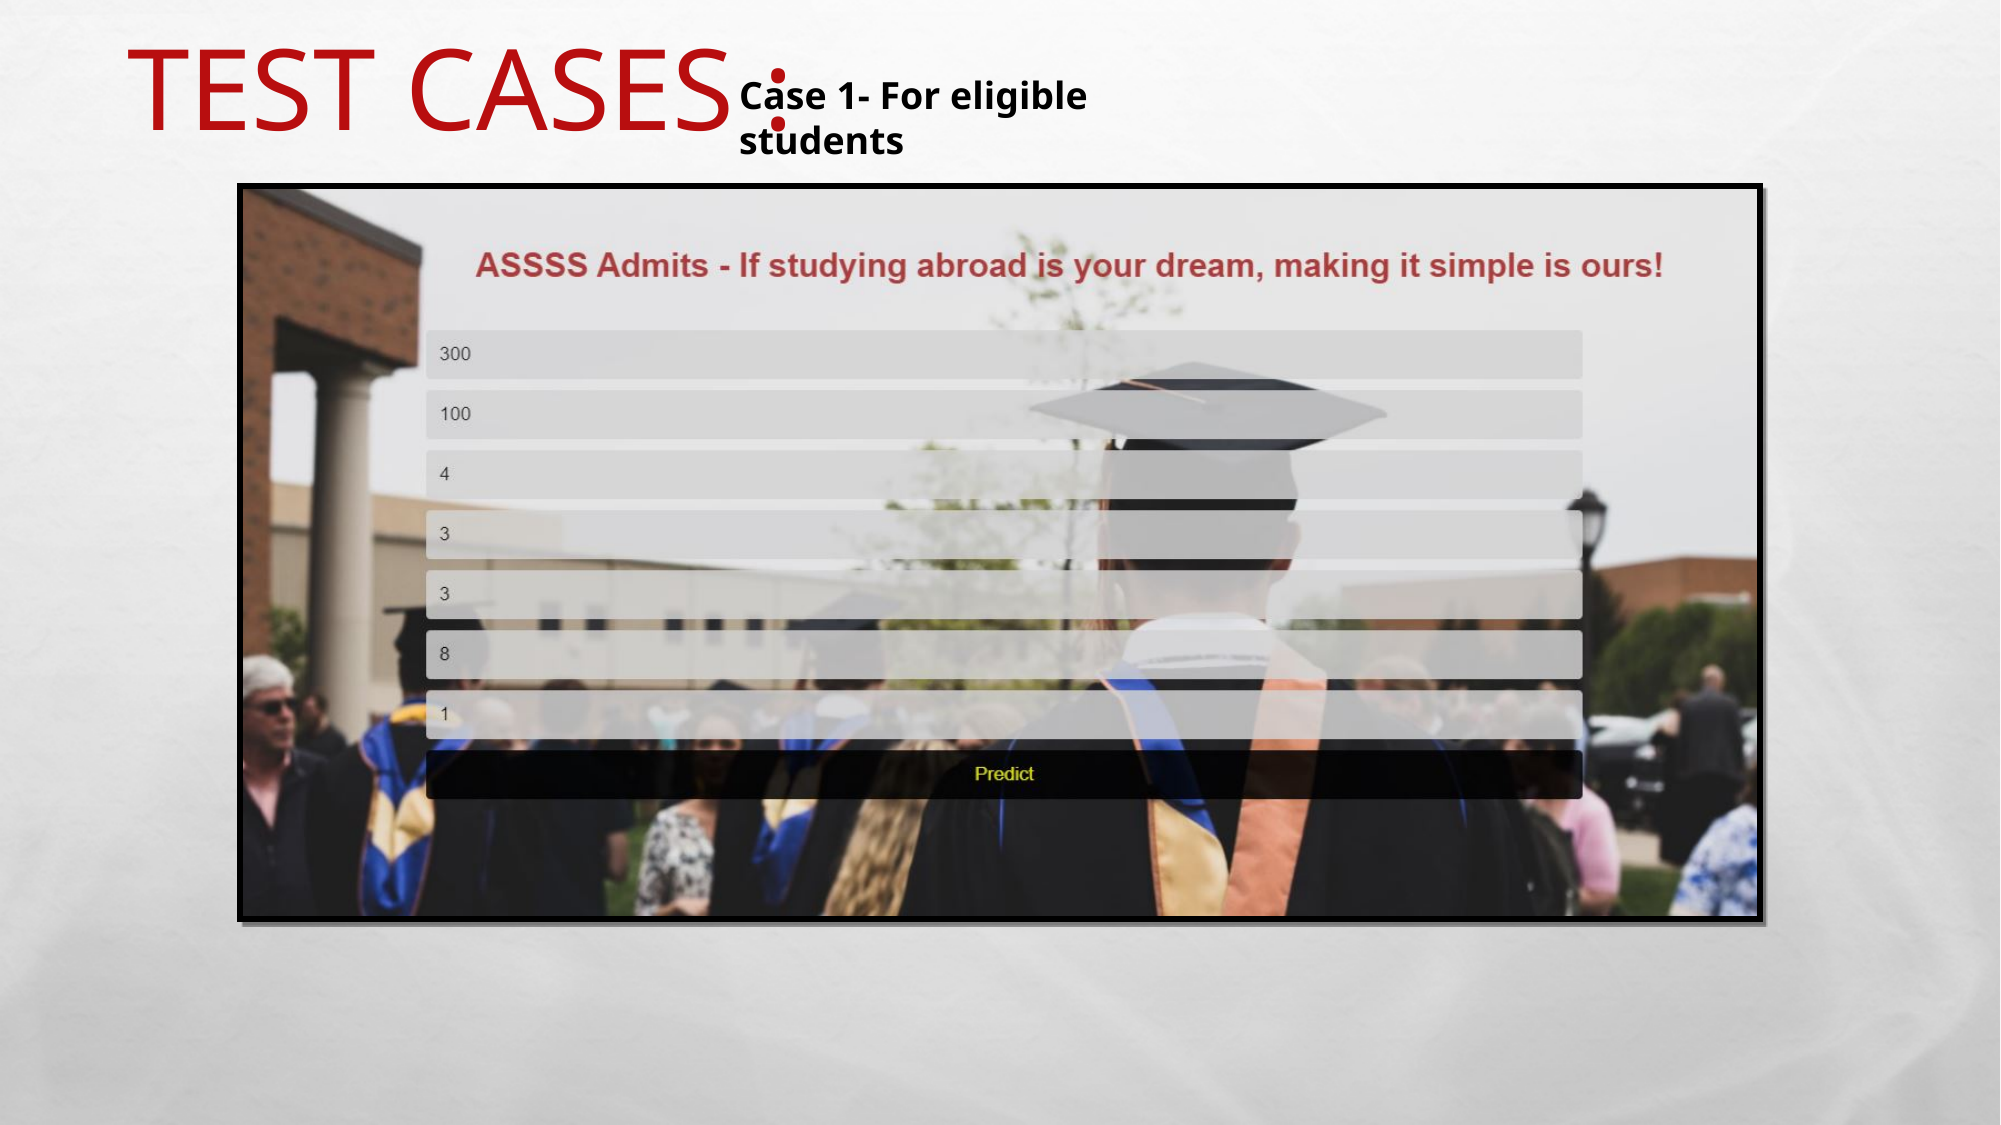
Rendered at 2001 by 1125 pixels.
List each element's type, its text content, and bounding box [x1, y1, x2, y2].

text_box Case 1- For eligible students [724, 64, 1276, 125]
title Test Cases : [112, 0, 1818, 189]
picture [242, 188, 1758, 917]
